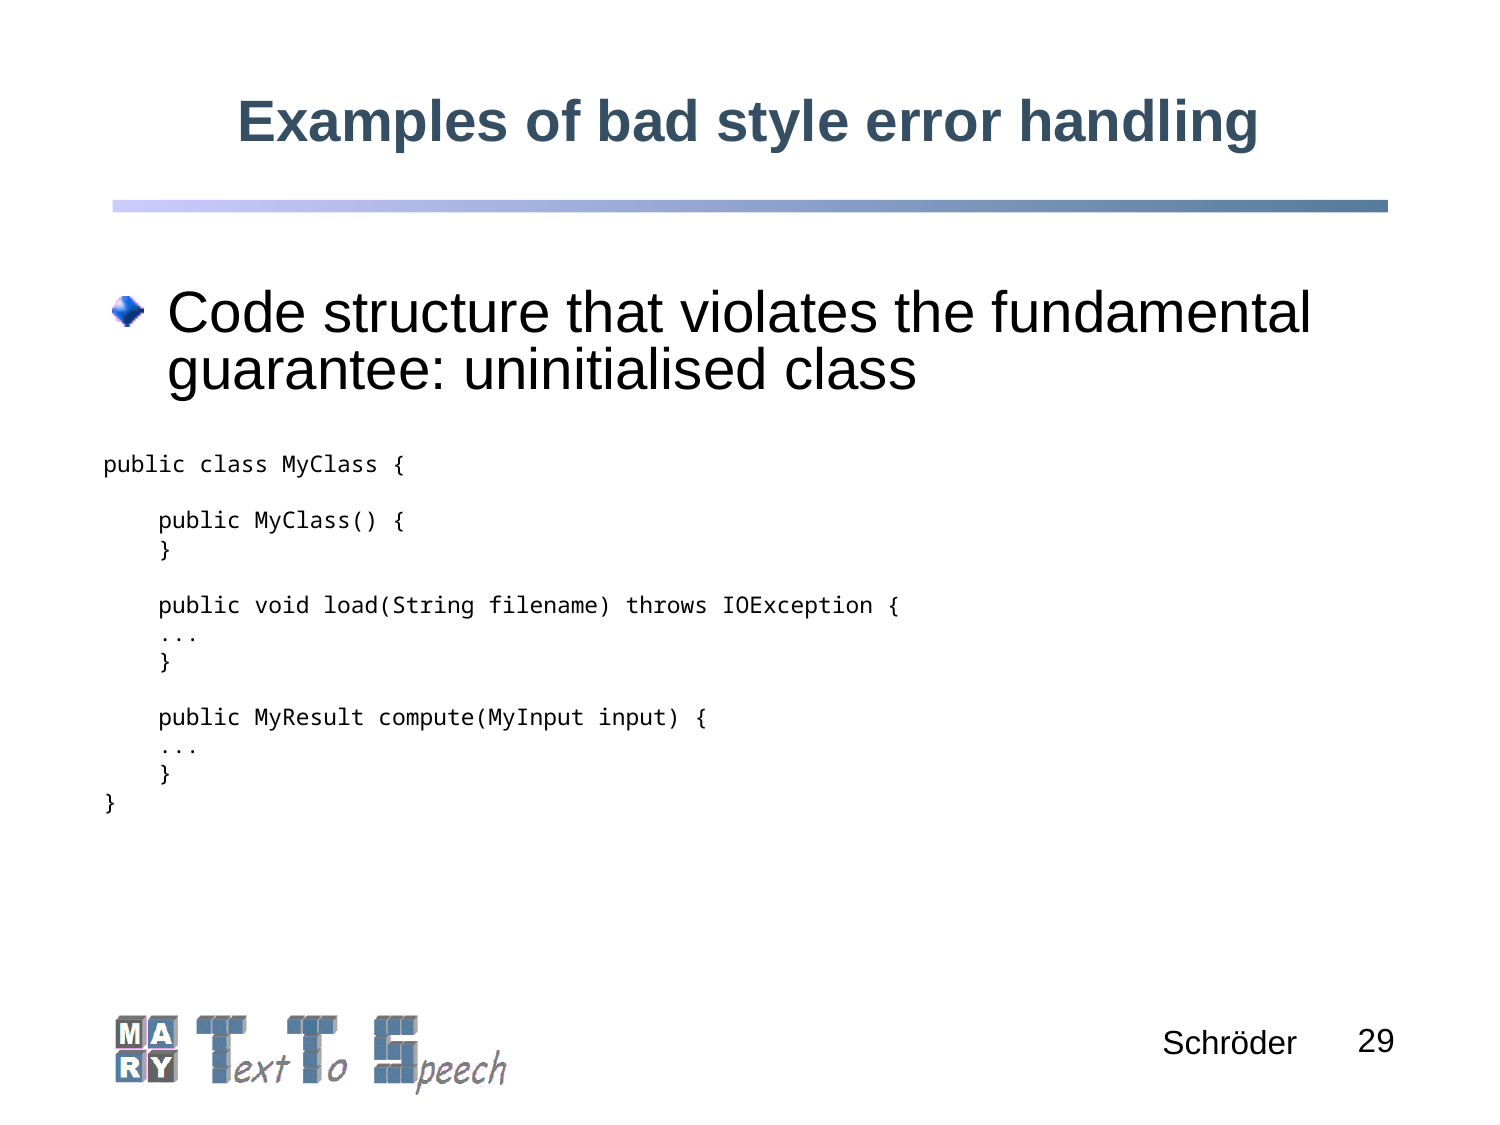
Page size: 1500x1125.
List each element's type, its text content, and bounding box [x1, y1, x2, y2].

text_box public class MyClass { public MyClass() { } public void load(String filename) throws IOException { ... } public MyResult compute(MyInput input) { ... } } [88, 442, 1329, 945]
list Code structure that violates the fundamental guarantee: uninitialised class [112, 287, 1387, 997]
title Examples of bad style error handling [112, 57, 1387, 193]
picture [112, 1012, 507, 1096]
